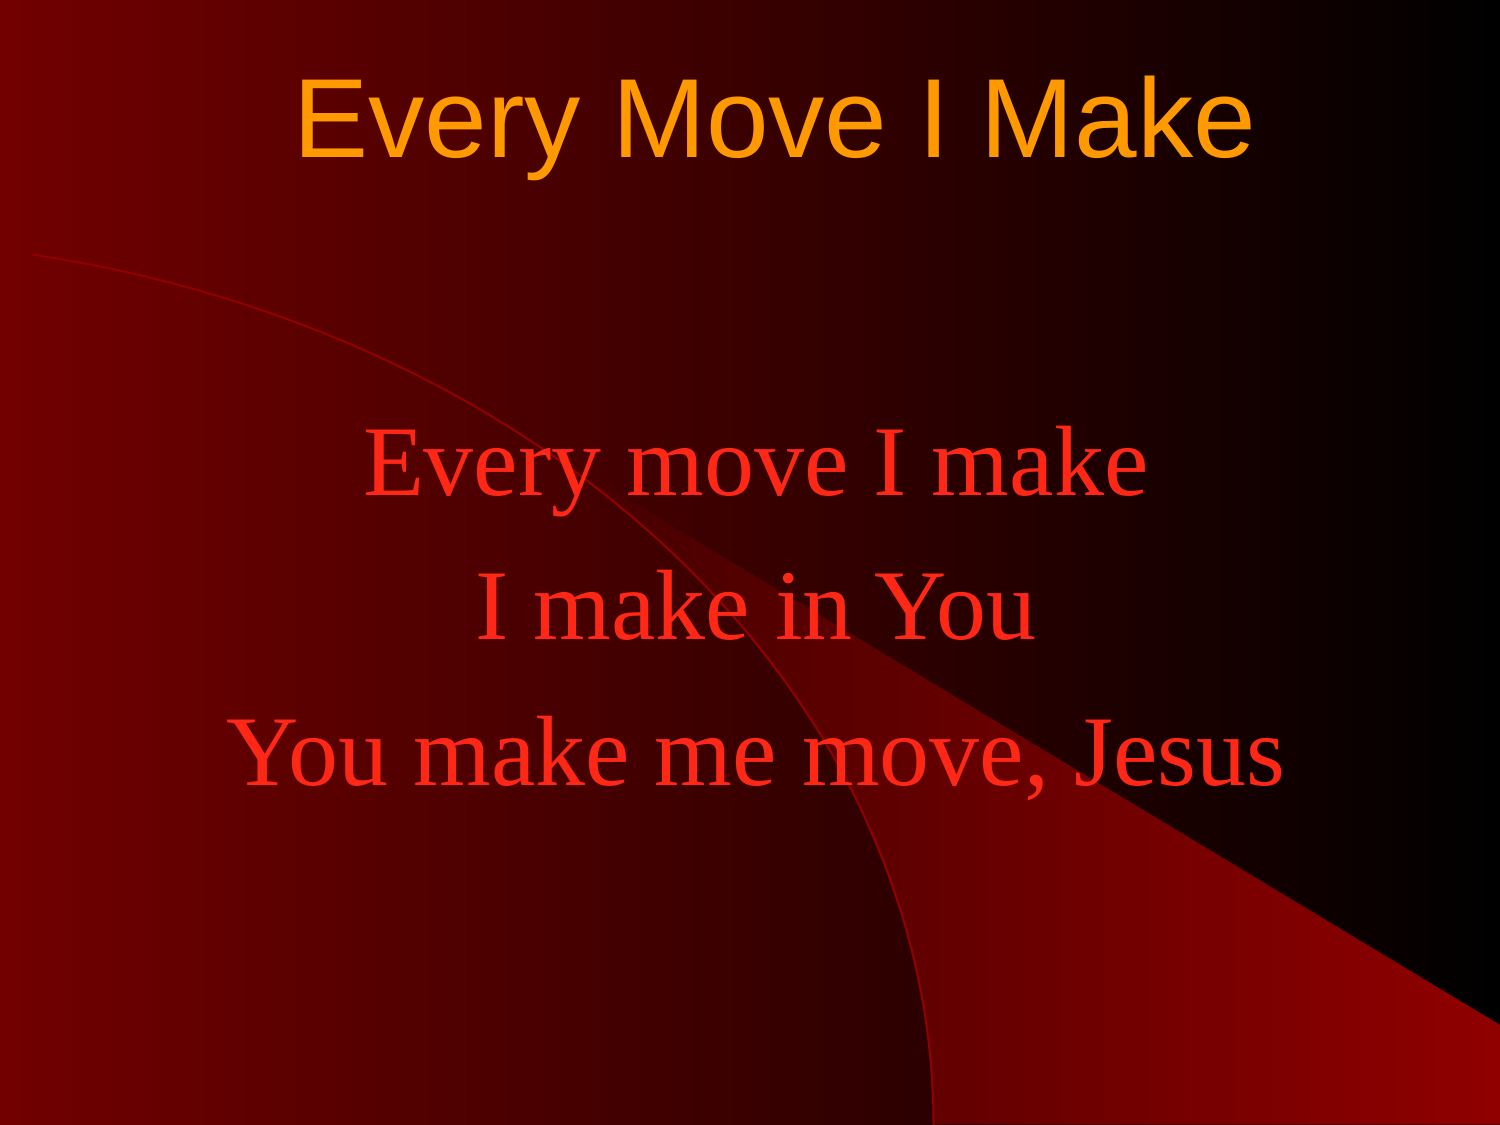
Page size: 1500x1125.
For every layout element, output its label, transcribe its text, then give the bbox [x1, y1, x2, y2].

title Every Move I Make [137, 37, 1413, 188]
subtitle Every move I make I make in You You make me move, Jesus [62, 275, 1450, 925]
